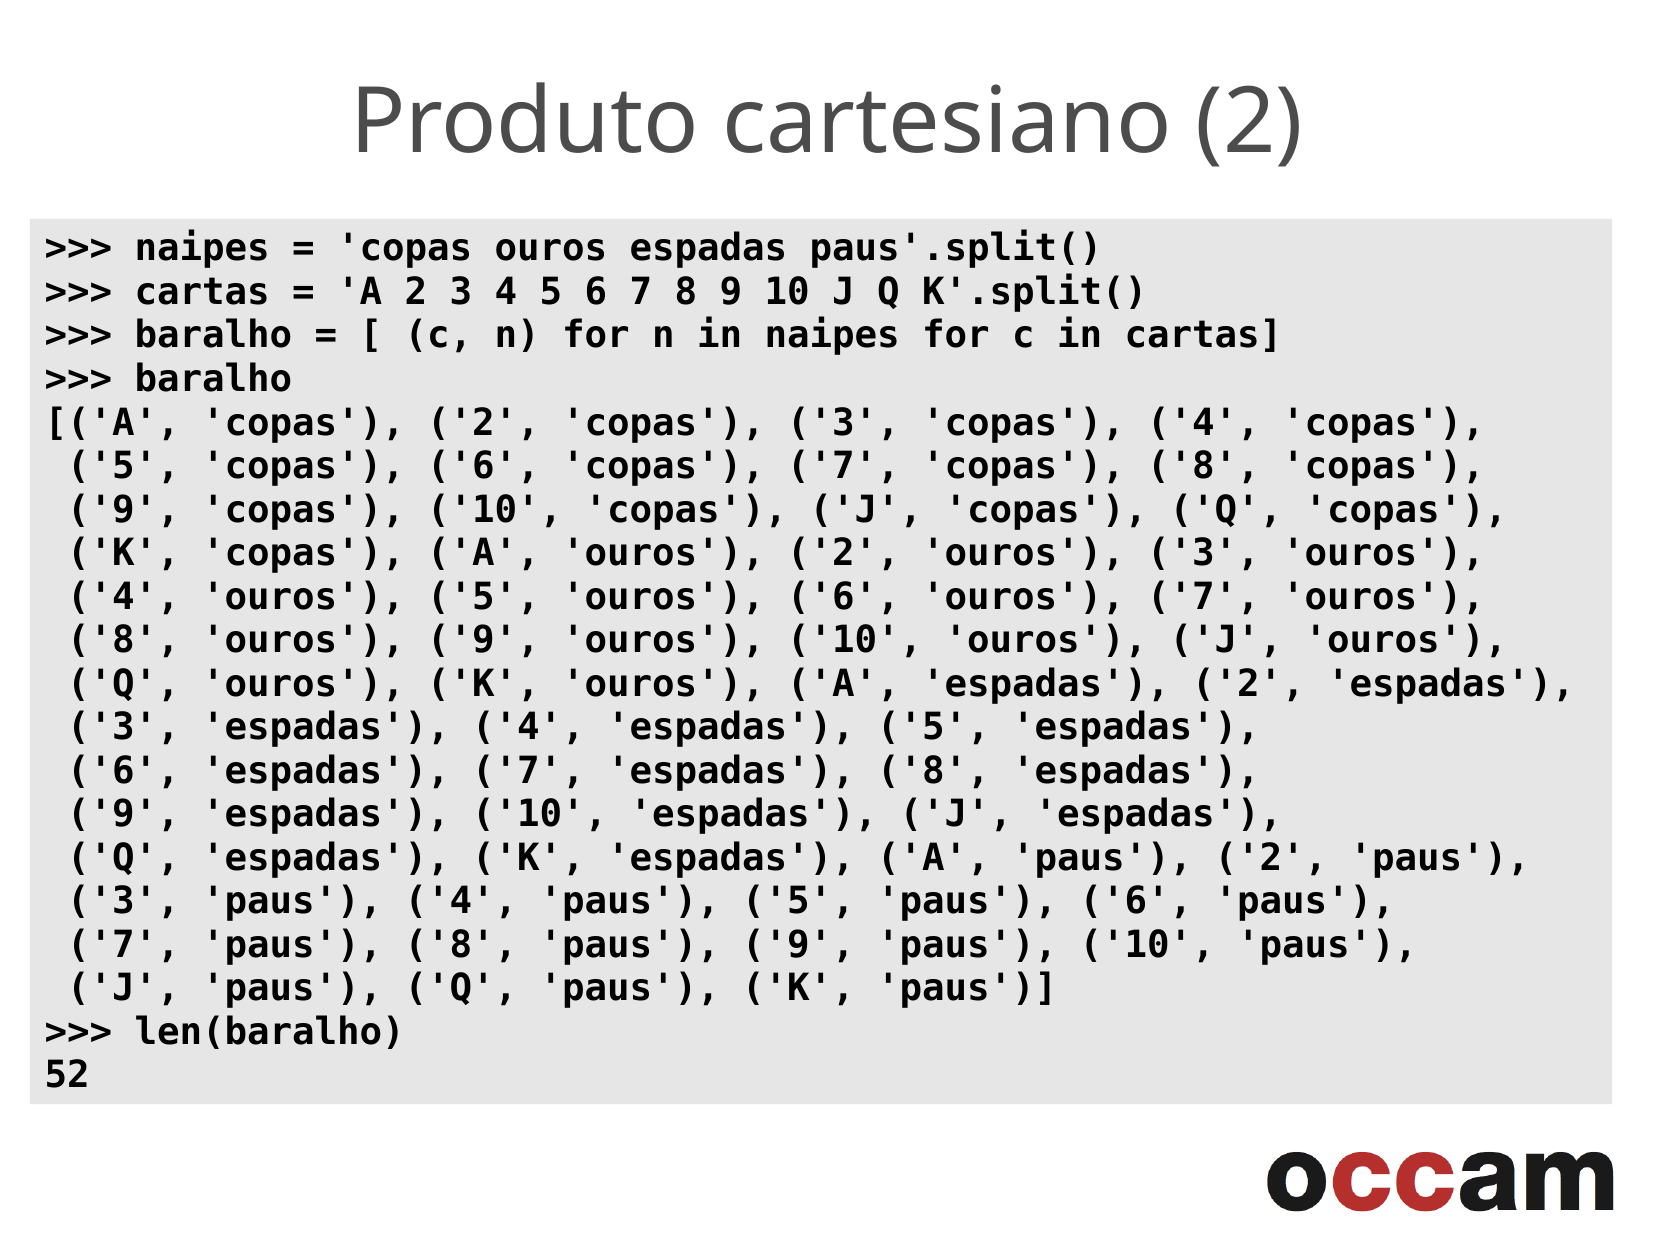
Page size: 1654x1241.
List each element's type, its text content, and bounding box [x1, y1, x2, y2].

picture [1237, 1122, 1643, 1241]
title Produto cartesiano (2) [75, 17, 1564, 218]
text_box >>> naipes = 'copas ouros espadas paus'.split() >>> cartas = 'A 2 3 4 5 6 7 8 9 10 J Q K'.split() >>> baralho = [ (c, n) for n in naipes for c in cartas] >>> baralho [('A', 'copas'), ('2', 'copas'), ('3', 'copas'), ('4', 'copas'), ('5', 'copas'), ('6', 'copas'), ('7', 'copas'), ('8', 'copas'), ('9', 'copas'), ('10', 'copas'), ('J', 'copas'), ('Q', 'copas'), ('K', 'copas'), ('A', 'ouros'), ('2', 'ouros'), ('3', 'ouros'), ('4', 'ouros'), ('5', 'ouros'), ('6', 'ouros'), ('7', 'ouros'), ('8', 'ouros'), ('9', 'ouros'), ('10', 'ouros'), ('J', 'ouros'), ('Q', 'ouros'), ('K', 'ouros'), ('A', 'espadas'), ('2', 'espadas'), ('3', 'espadas'), ('4', 'espadas'), ('5', 'espadas'), ('6', 'espadas'), ('7', 'espadas'), ('8', 'espadas'), ('9', 'espadas'), ('10', 'espadas'), ('J', 'espadas'), ('Q', 'espadas'), ('K', 'espadas'), ('A', 'paus'), ('2', 'paus'), ('3', 'paus'), ('4', 'paus'), ('5', 'paus'), ('6', 'paus'), ('7', 'paus'), ('8', 'paus'), ('9', 'paus'), ('10', 'paus'), ('J', 'paus'), ('Q', 'paus'), ('K', 'paus')] >>> len(baralho) 52 [29, 218, 1613, 1105]
